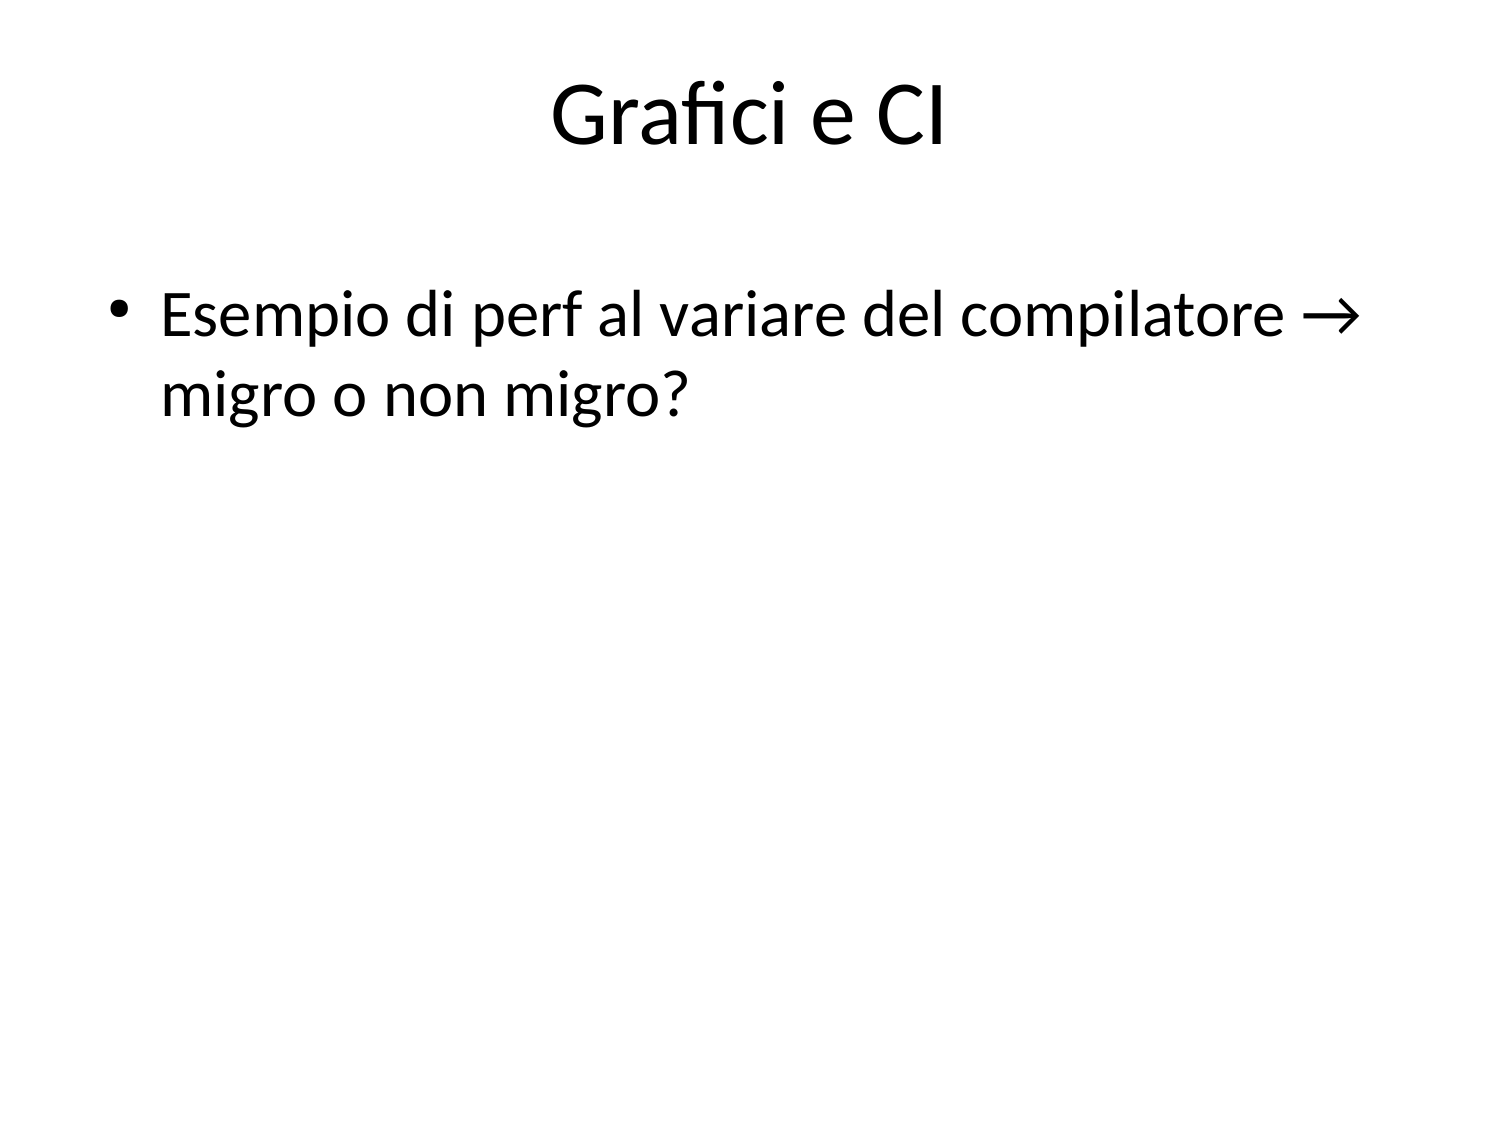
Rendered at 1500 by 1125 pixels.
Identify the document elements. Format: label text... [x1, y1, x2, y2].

title Grafici e CI [75, 45, 1425, 233]
list Esempio di perf al variare del compilatore → migro o non migro? [75, 262, 1426, 1005]
